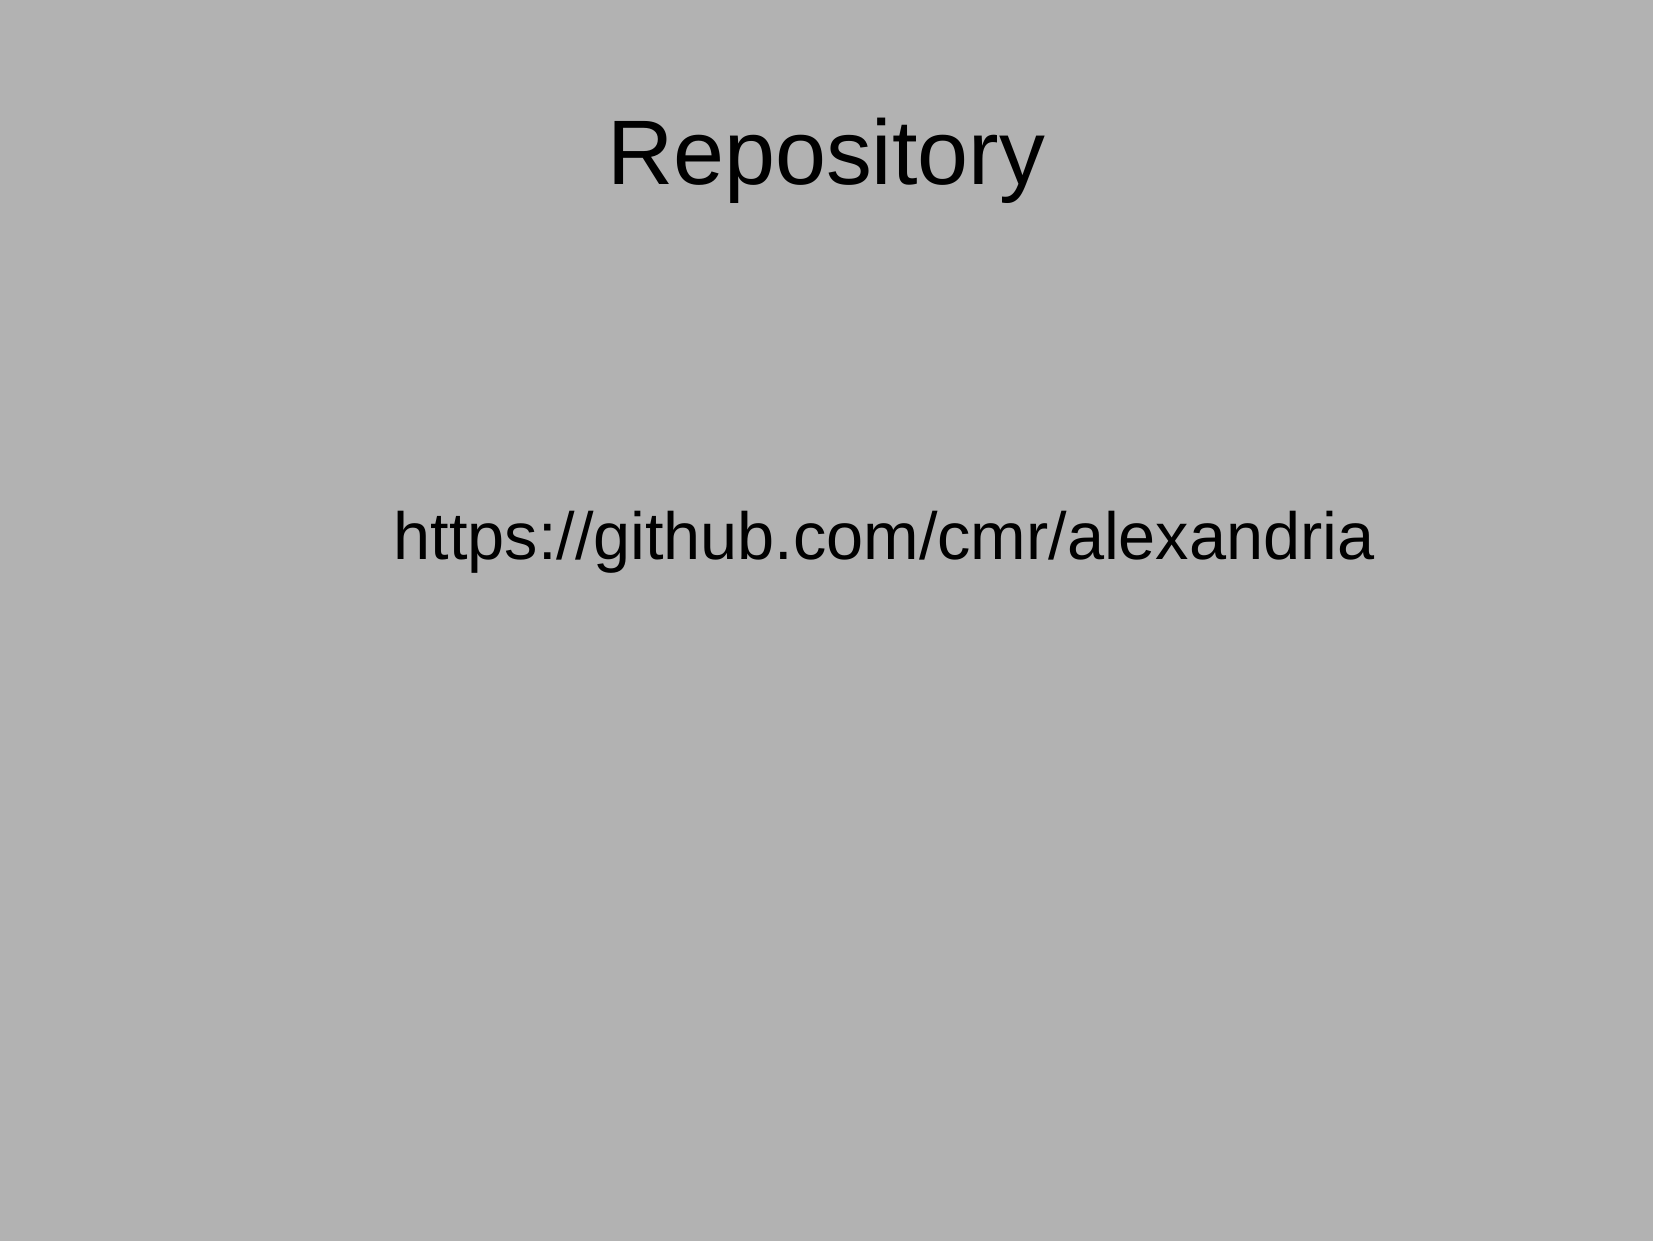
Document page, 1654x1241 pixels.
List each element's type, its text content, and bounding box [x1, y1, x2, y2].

title Repository [82, 49, 1571, 257]
list https://github.com/cmr/alexandria [82, 290, 1571, 1010]
